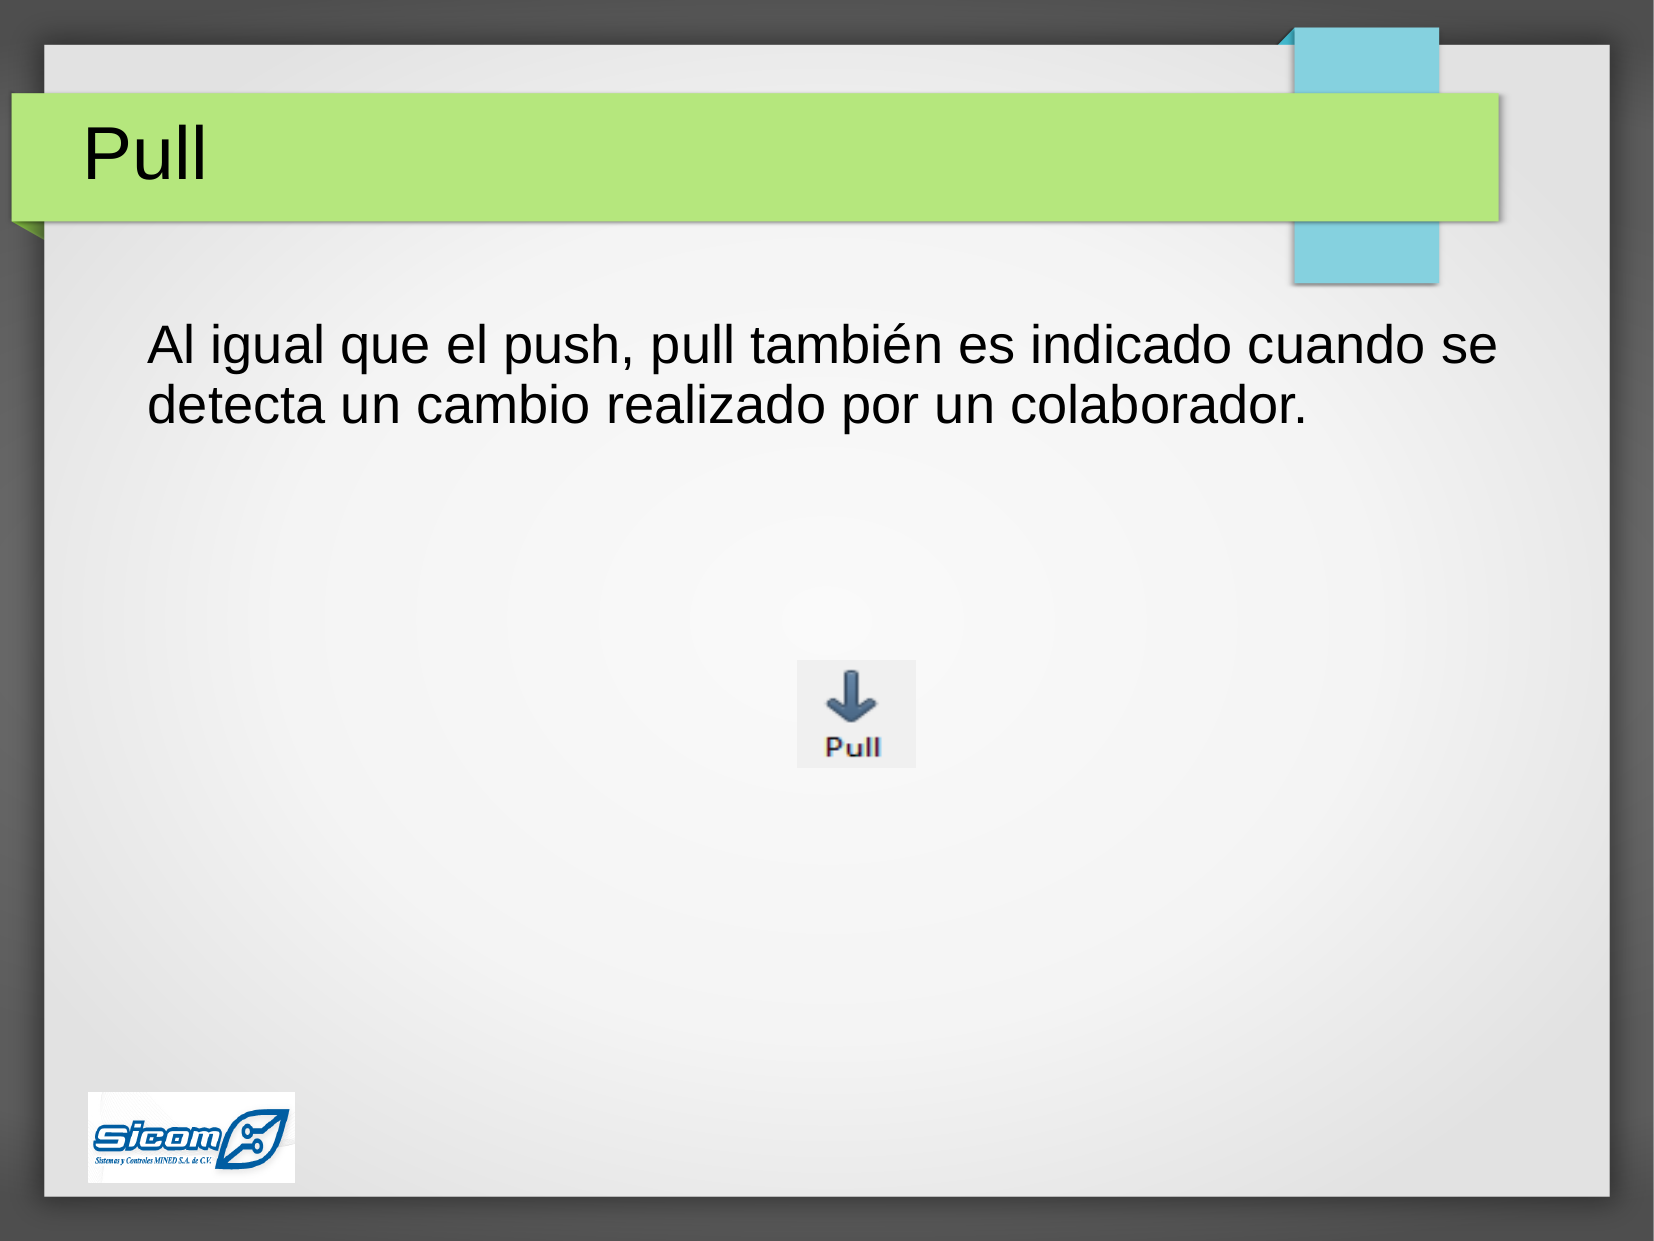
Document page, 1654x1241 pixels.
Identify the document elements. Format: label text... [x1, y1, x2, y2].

picture [0, 0, 1654, 1241]
list Al igual que el push, pull también es indicado cuando se detecta un cambio realizado por un colaborador. [76, 314, 1565, 1034]
title Pull [82, 94, 1264, 213]
